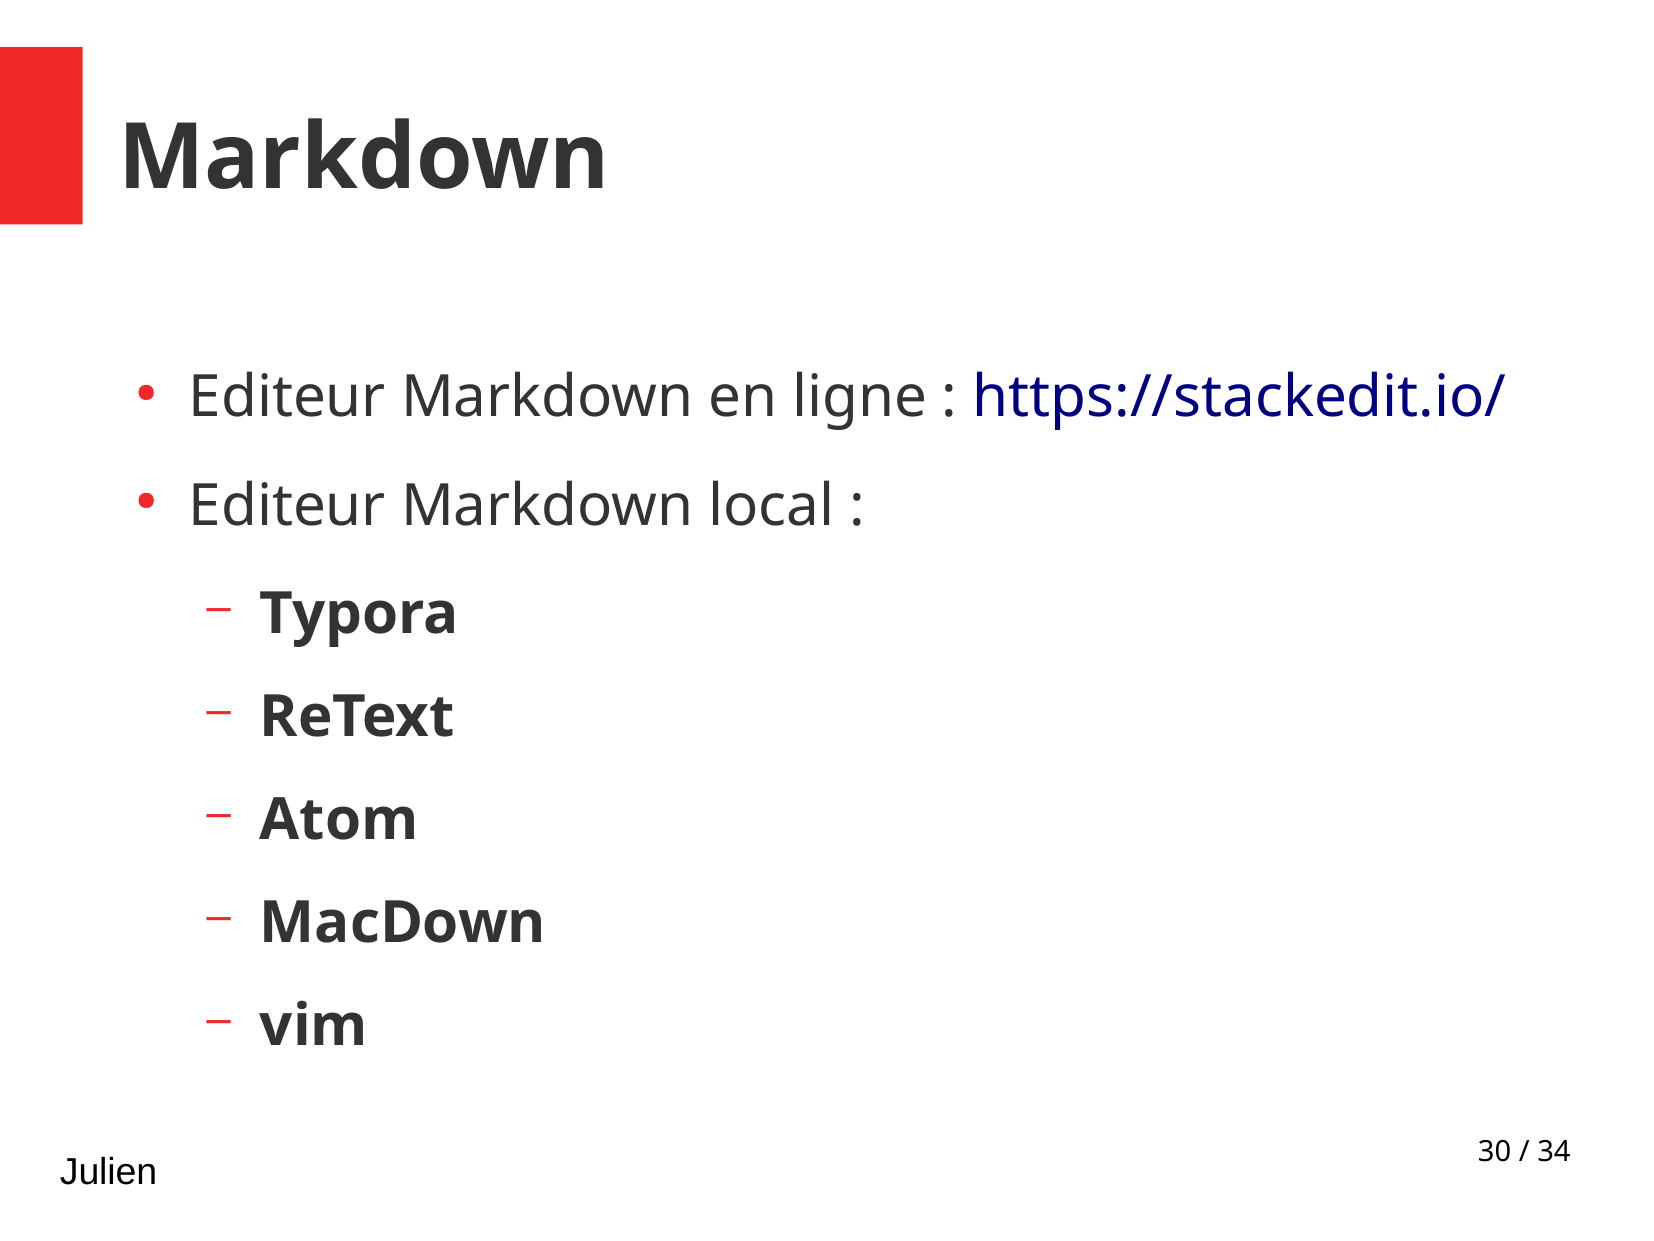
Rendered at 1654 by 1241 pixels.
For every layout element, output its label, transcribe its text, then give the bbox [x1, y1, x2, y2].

list Editeur Markdown en ligne : https://stackedit.io/ Editeur Markdown local : Typora ReText Atom MacDown vim [118, 354, 1536, 1074]
title Markdown [118, 49, 1571, 257]
text_box Julien [45, 1143, 173, 1201]
